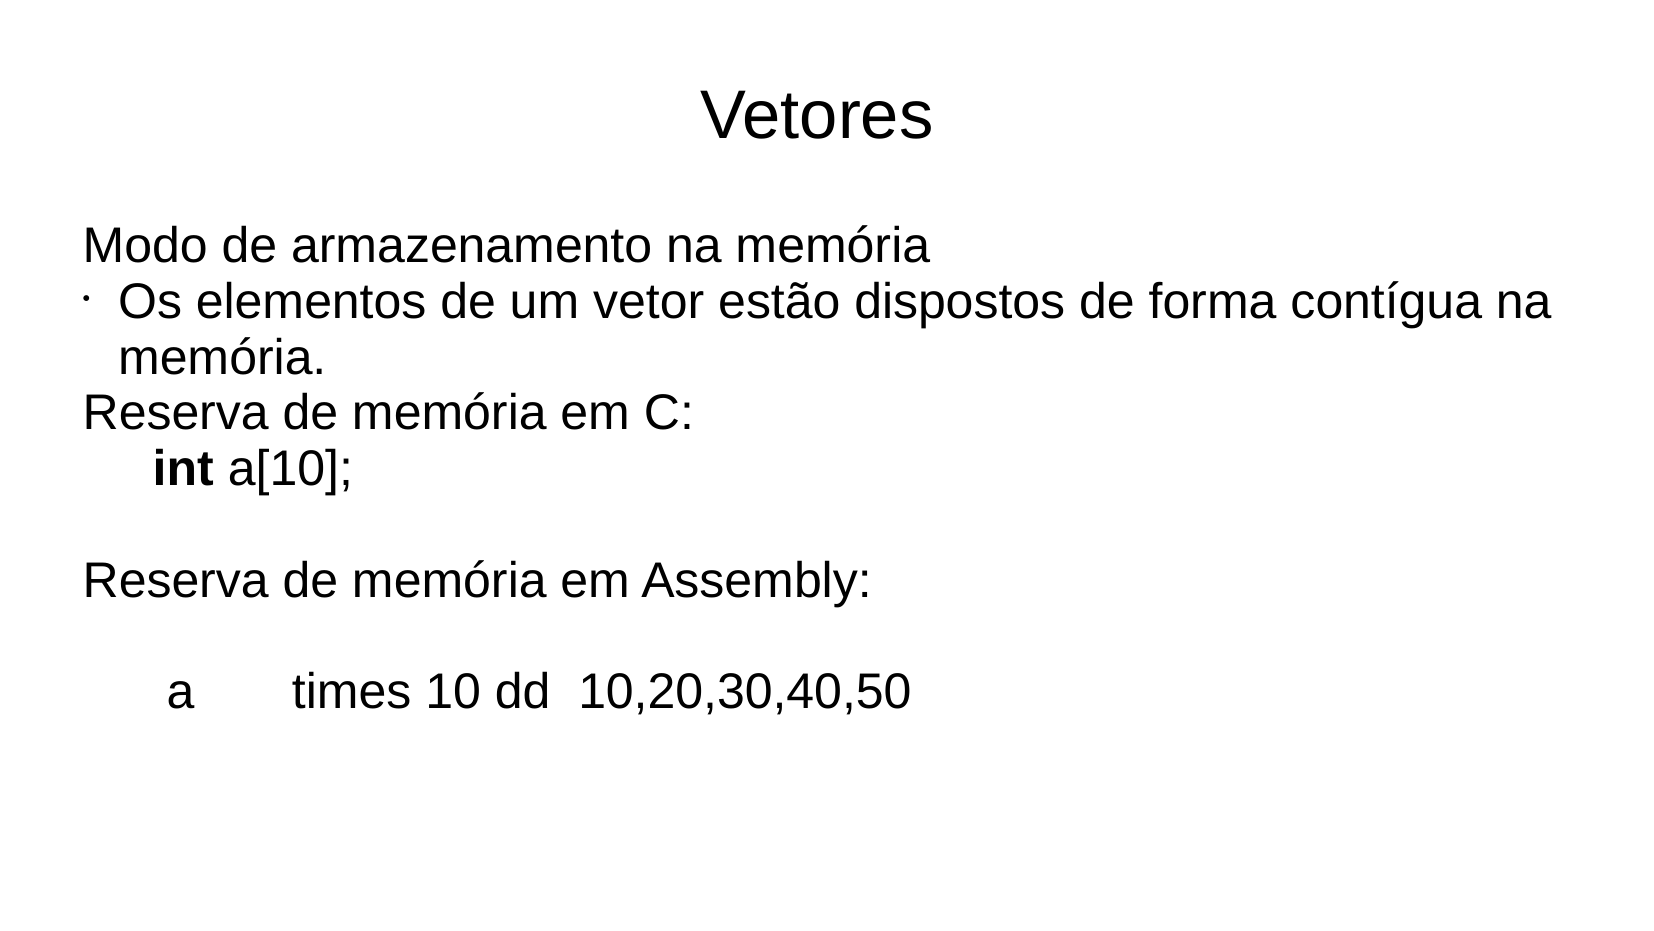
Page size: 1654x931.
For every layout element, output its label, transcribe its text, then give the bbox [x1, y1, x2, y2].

title Vetores [82, 37, 1571, 193]
subtitle Modo de armazenamento na memória Os elementos de um vetor estão dispostos de forma contígua na memória. Reserva de memória em C: int a[10]; Reserva de memória em Assembly: a times 10 dd 10,20,30,40,50 [82, 217, 1571, 831]
